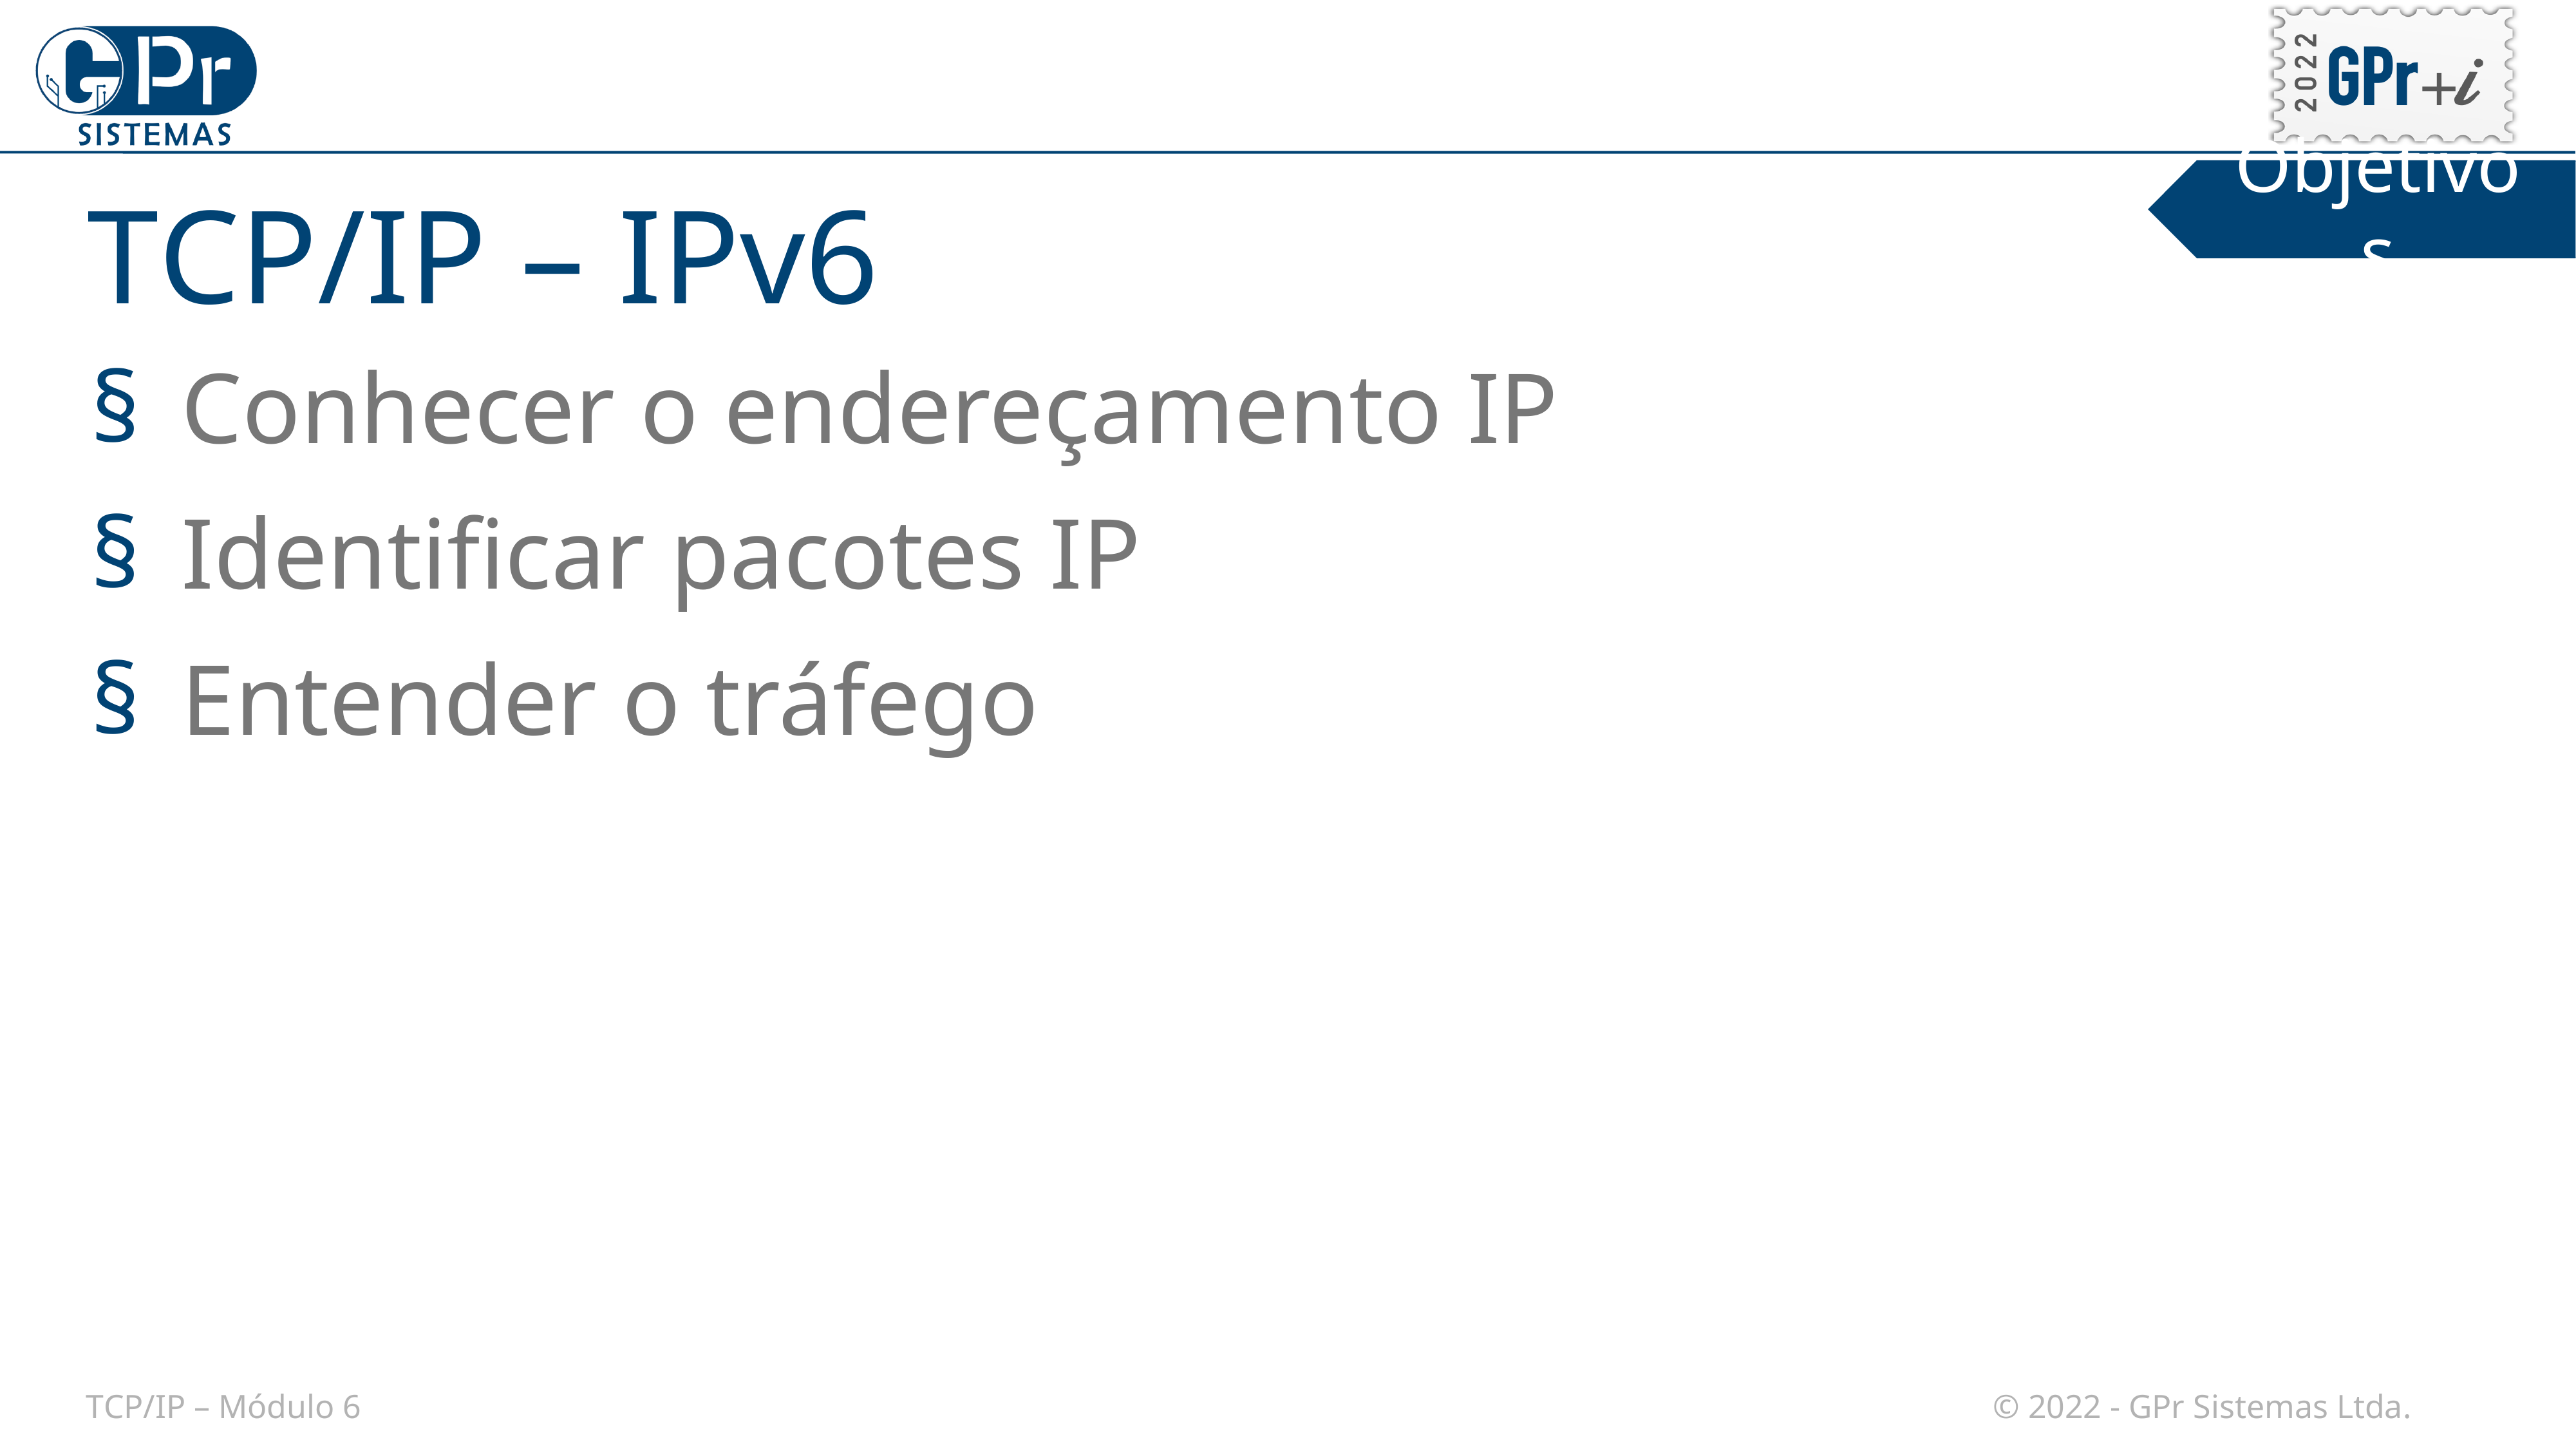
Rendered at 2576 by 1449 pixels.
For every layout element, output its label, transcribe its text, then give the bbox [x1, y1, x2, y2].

list Conhecer o endereçamento IP Identificar pacotes IP Entender o tráfego [80, 319, 2496, 1382]
picture [2268, 4, 2519, 145]
text_box [2148, 160, 2368, 258]
list TCP/IP – IPv6 [81, 169, 2496, 343]
picture [34, 26, 257, 147]
text_box Objetivos [2219, 157, 2537, 256]
text_box [2380, 160, 2576, 258]
